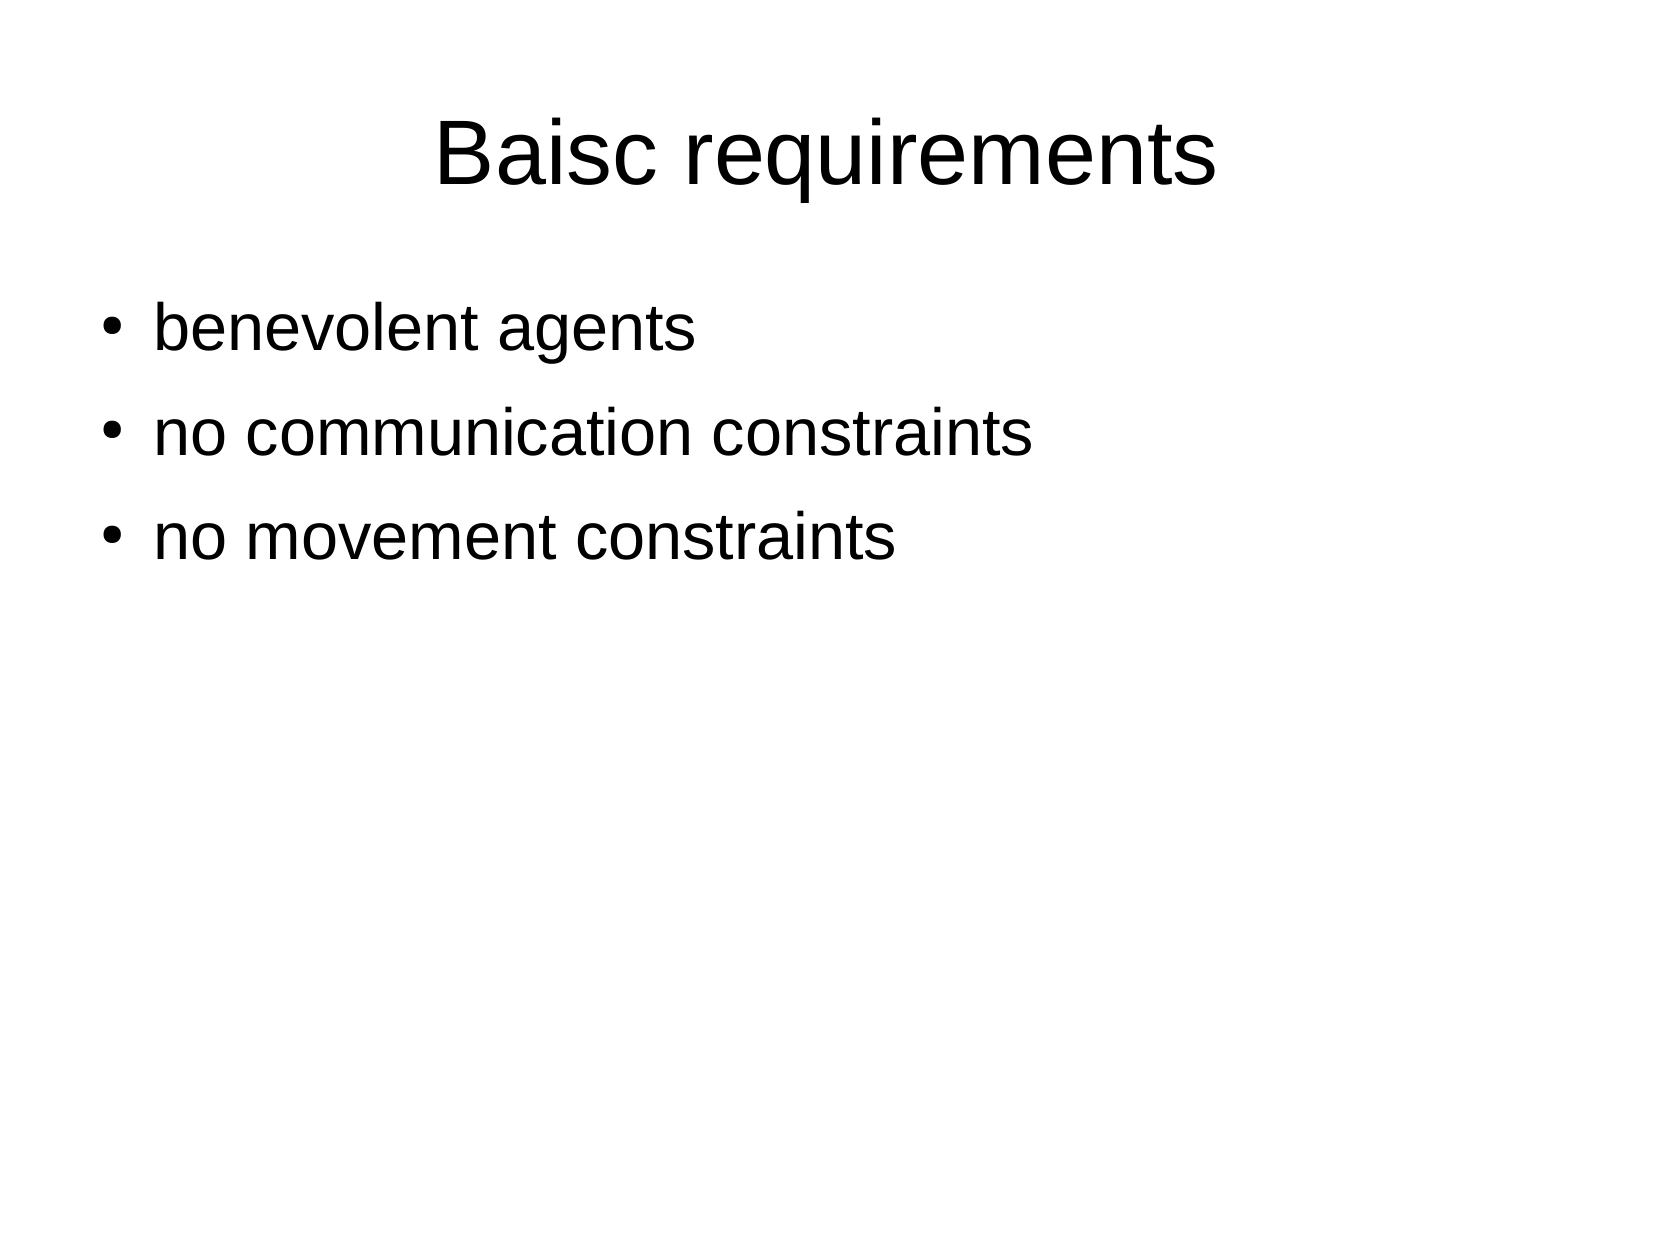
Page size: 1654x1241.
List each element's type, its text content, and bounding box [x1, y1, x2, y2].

list benevolent agents no communication constraints no movement constraints [82, 290, 1571, 1010]
title Baisc requirements [82, 49, 1571, 257]
